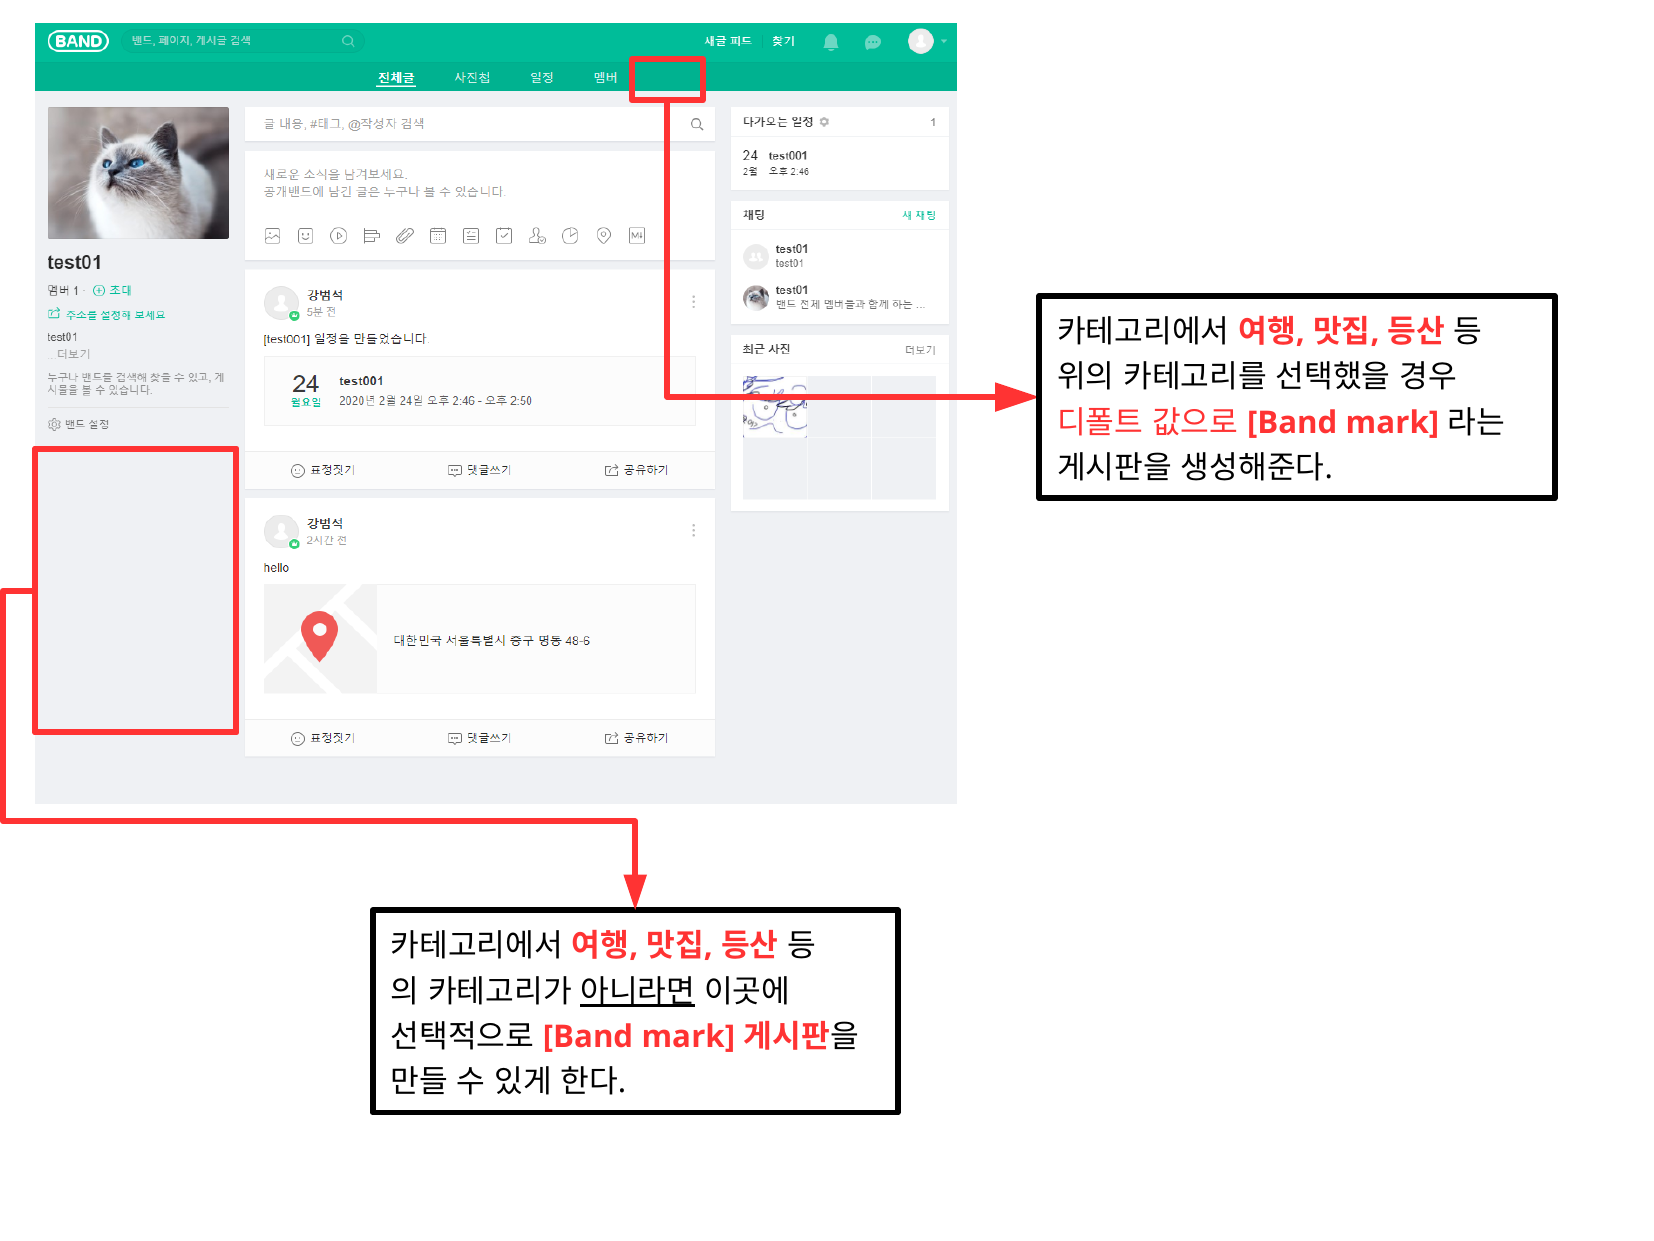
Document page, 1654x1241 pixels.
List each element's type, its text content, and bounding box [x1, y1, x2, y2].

picture [38, 452, 233, 729]
text_box 카테고리에서 여행, 맛집, 등산 등 위의 카테고리를 선택했을 경우 디폴트 값으로 [Band mark] 라는 게시판을 생성해준다. [1039, 295, 1555, 461]
text_box 카테고리에서 여행, 맛집, 등산 등 의 카테고리가 아니라면 이곳에 선택적으로 [Band mark] 게시판을 만들 수 있게 한다. [372, 909, 898, 1075]
picture [35, 23, 957, 804]
picture [635, 62, 700, 97]
